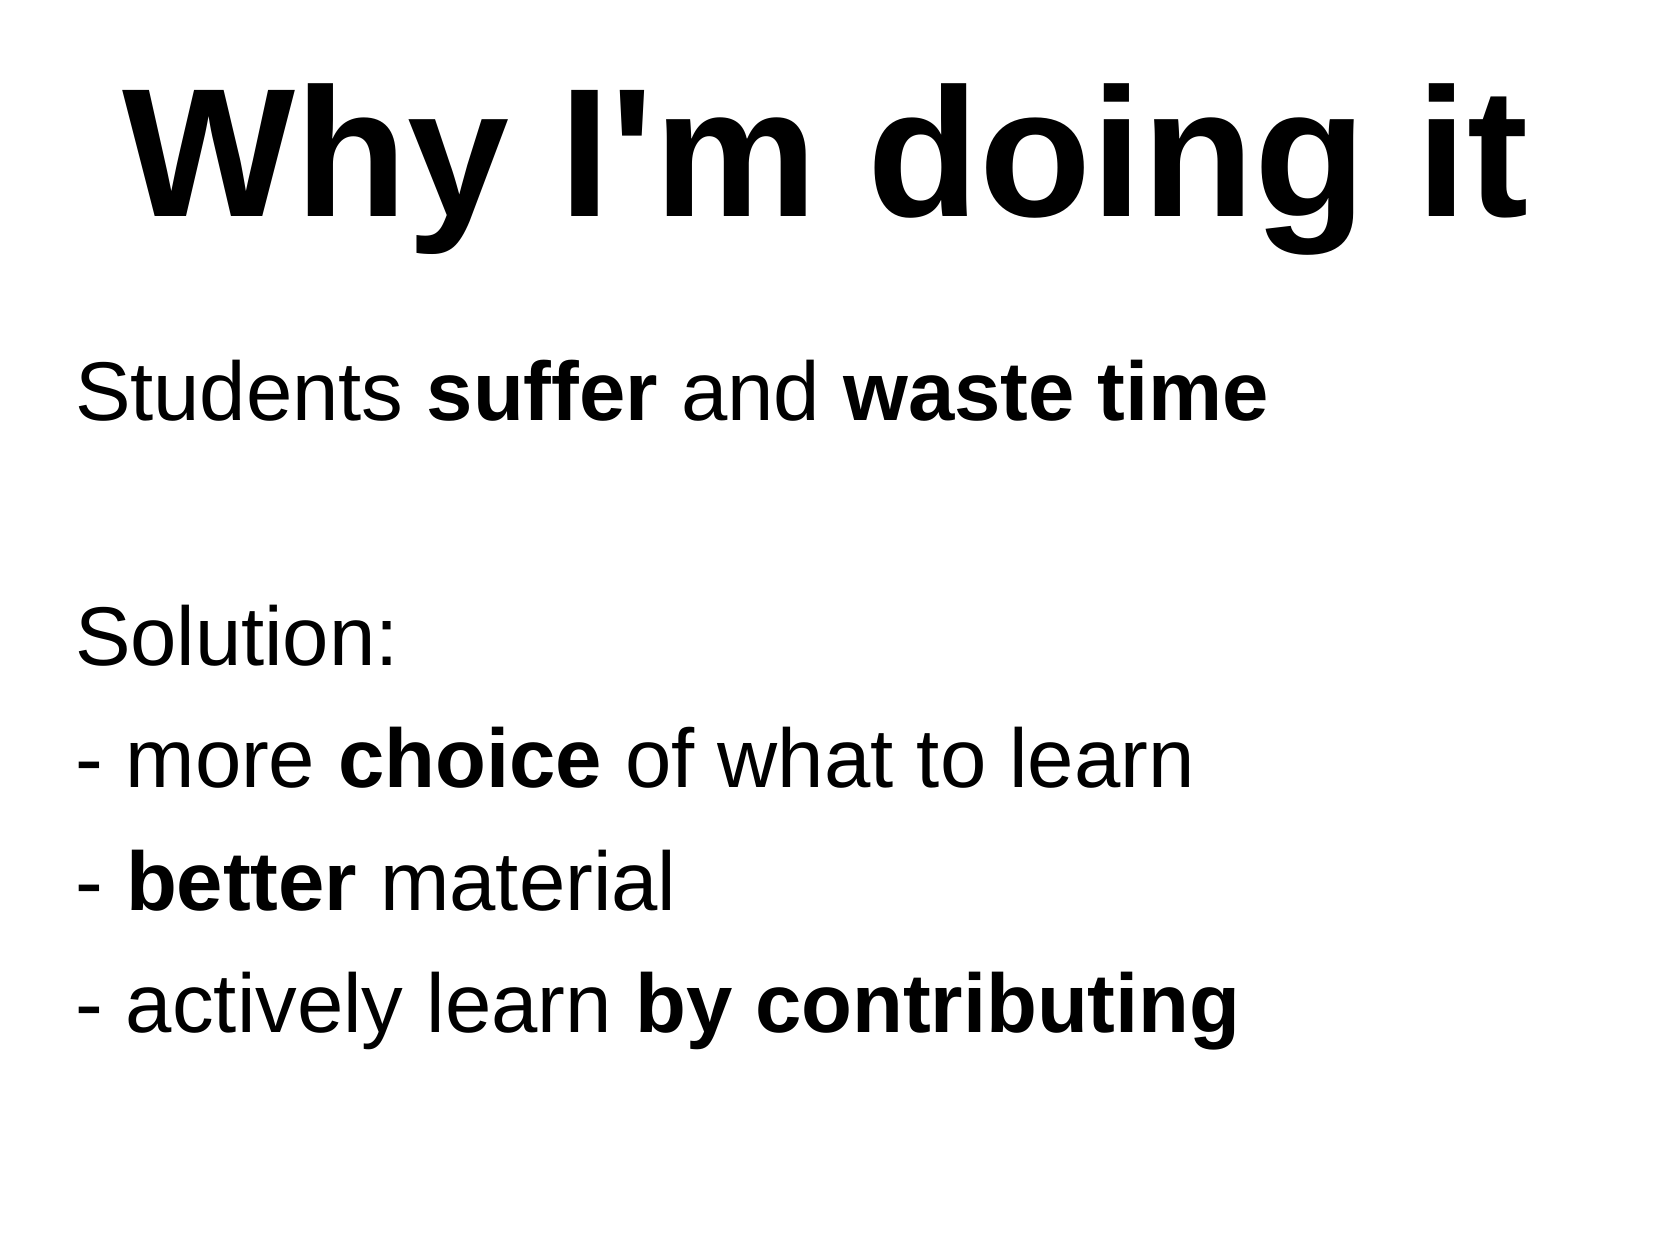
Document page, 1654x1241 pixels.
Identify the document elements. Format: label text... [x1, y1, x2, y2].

list Students suffer and waste time Solution: - more choice of what to learn - better material - actively learn by contributing [74, 345, 1531, 1141]
title Why I'm doing it [82, 49, 1571, 257]
